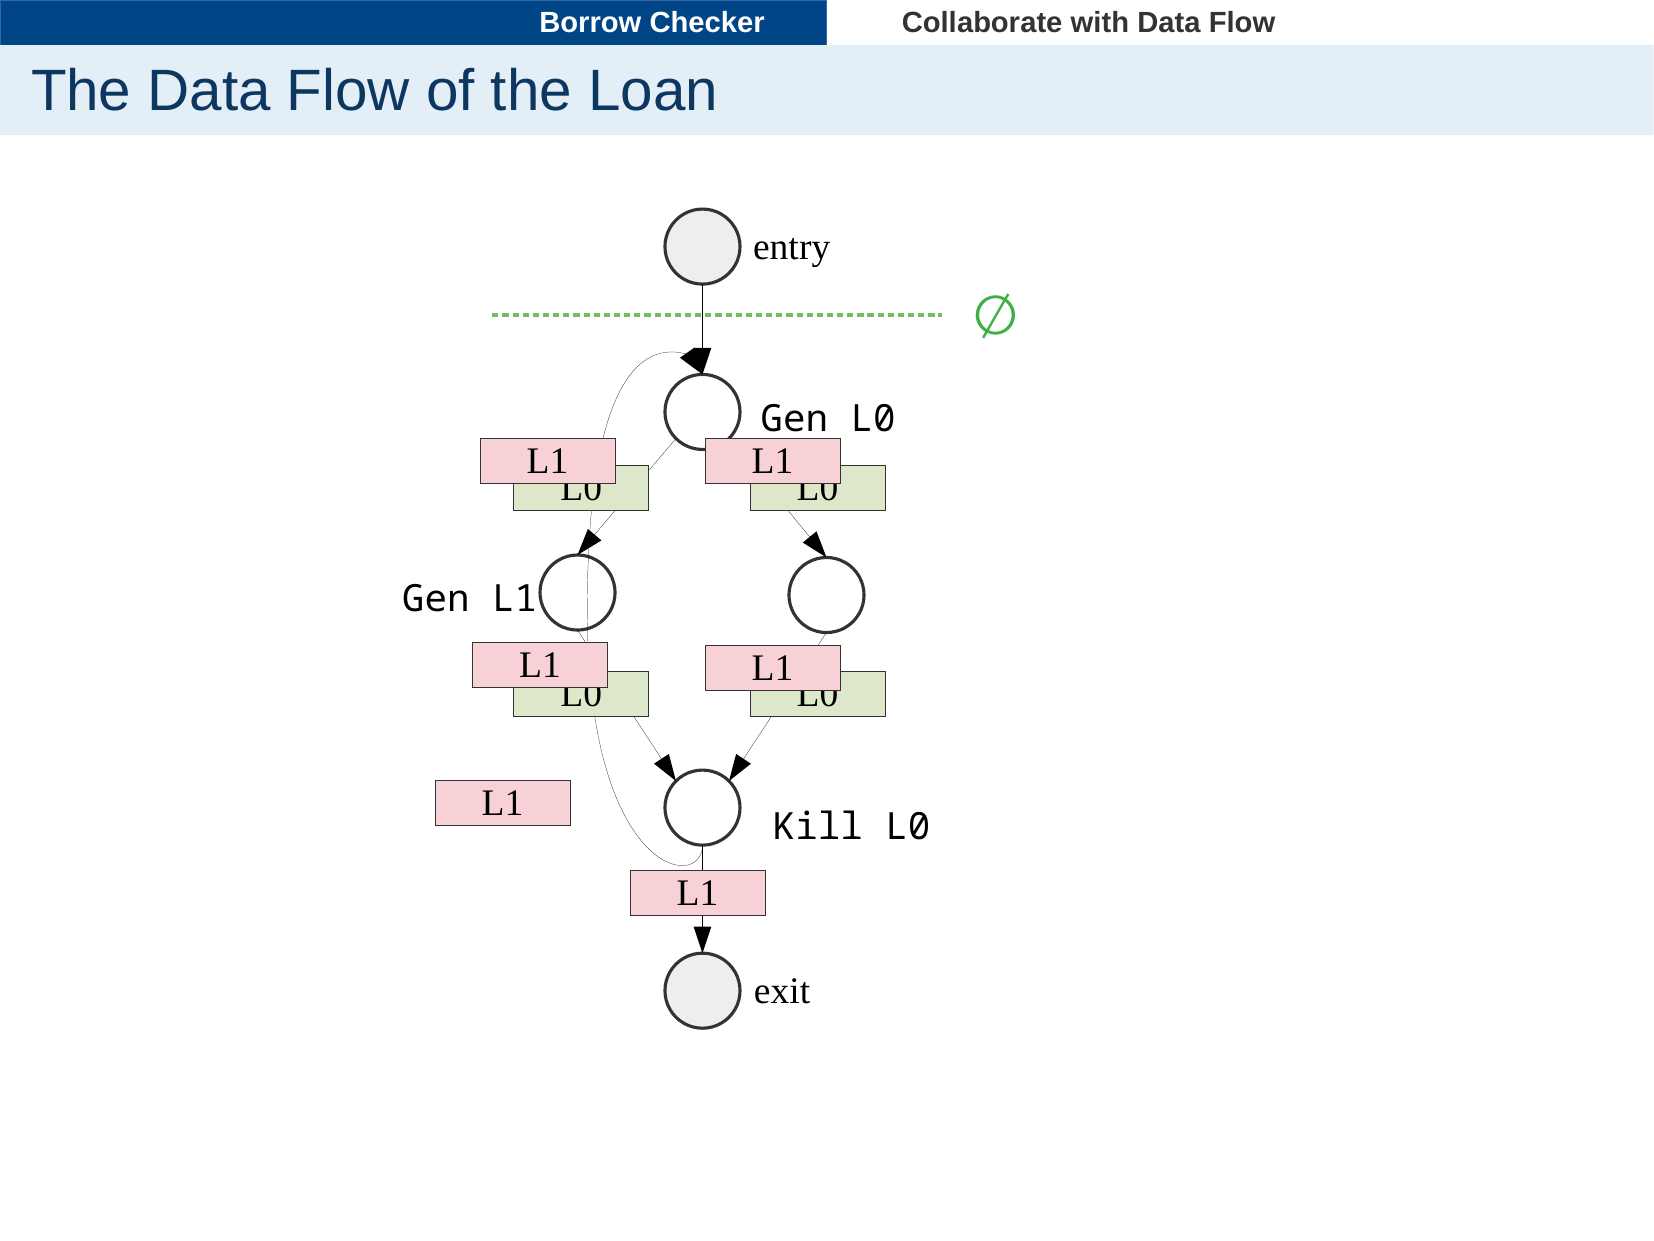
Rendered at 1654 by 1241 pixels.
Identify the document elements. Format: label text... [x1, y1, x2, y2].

text_box L0 [513, 671, 649, 717]
text_box L1 [480, 438, 616, 484]
text_box [664, 374, 741, 450]
text_box L0 [588, 484, 597, 499]
title Collaborate with Data Flow [826, 0, 1654, 45]
text_box L1 [705, 438, 841, 484]
text_box L1 [630, 870, 766, 916]
title Borrow Checker [0, 0, 766, 45]
text_box L1 [472, 642, 608, 688]
text_box L1 [435, 780, 571, 826]
text_box L0 [750, 671, 886, 717]
text_box [788, 557, 865, 633]
text_box Gen L0 [745, 384, 966, 443]
text_box exit [664, 953, 741, 1029]
text_box L0 [588, 688, 597, 705]
text_box [586, 623, 600, 629]
text_box [555, 623, 585, 631]
text_box Gen L1 [387, 564, 608, 623]
text_box L0 [750, 465, 886, 511]
text_box [553, 555, 586, 564]
text_box The Data Flow of the Loan [0, 45, 1654, 136]
text_box L0 [513, 465, 649, 511]
text_box L0 [824, 484, 833, 499]
text_box entry [664, 209, 741, 285]
text_box Kill L0 [758, 791, 979, 851]
text_box L0 [824, 691, 833, 705]
text_box L1 [705, 645, 841, 691]
text_box ∅ [960, 267, 1201, 360]
text_box [664, 770, 741, 846]
text_box [587, 556, 602, 564]
text_box [608, 570, 616, 615]
